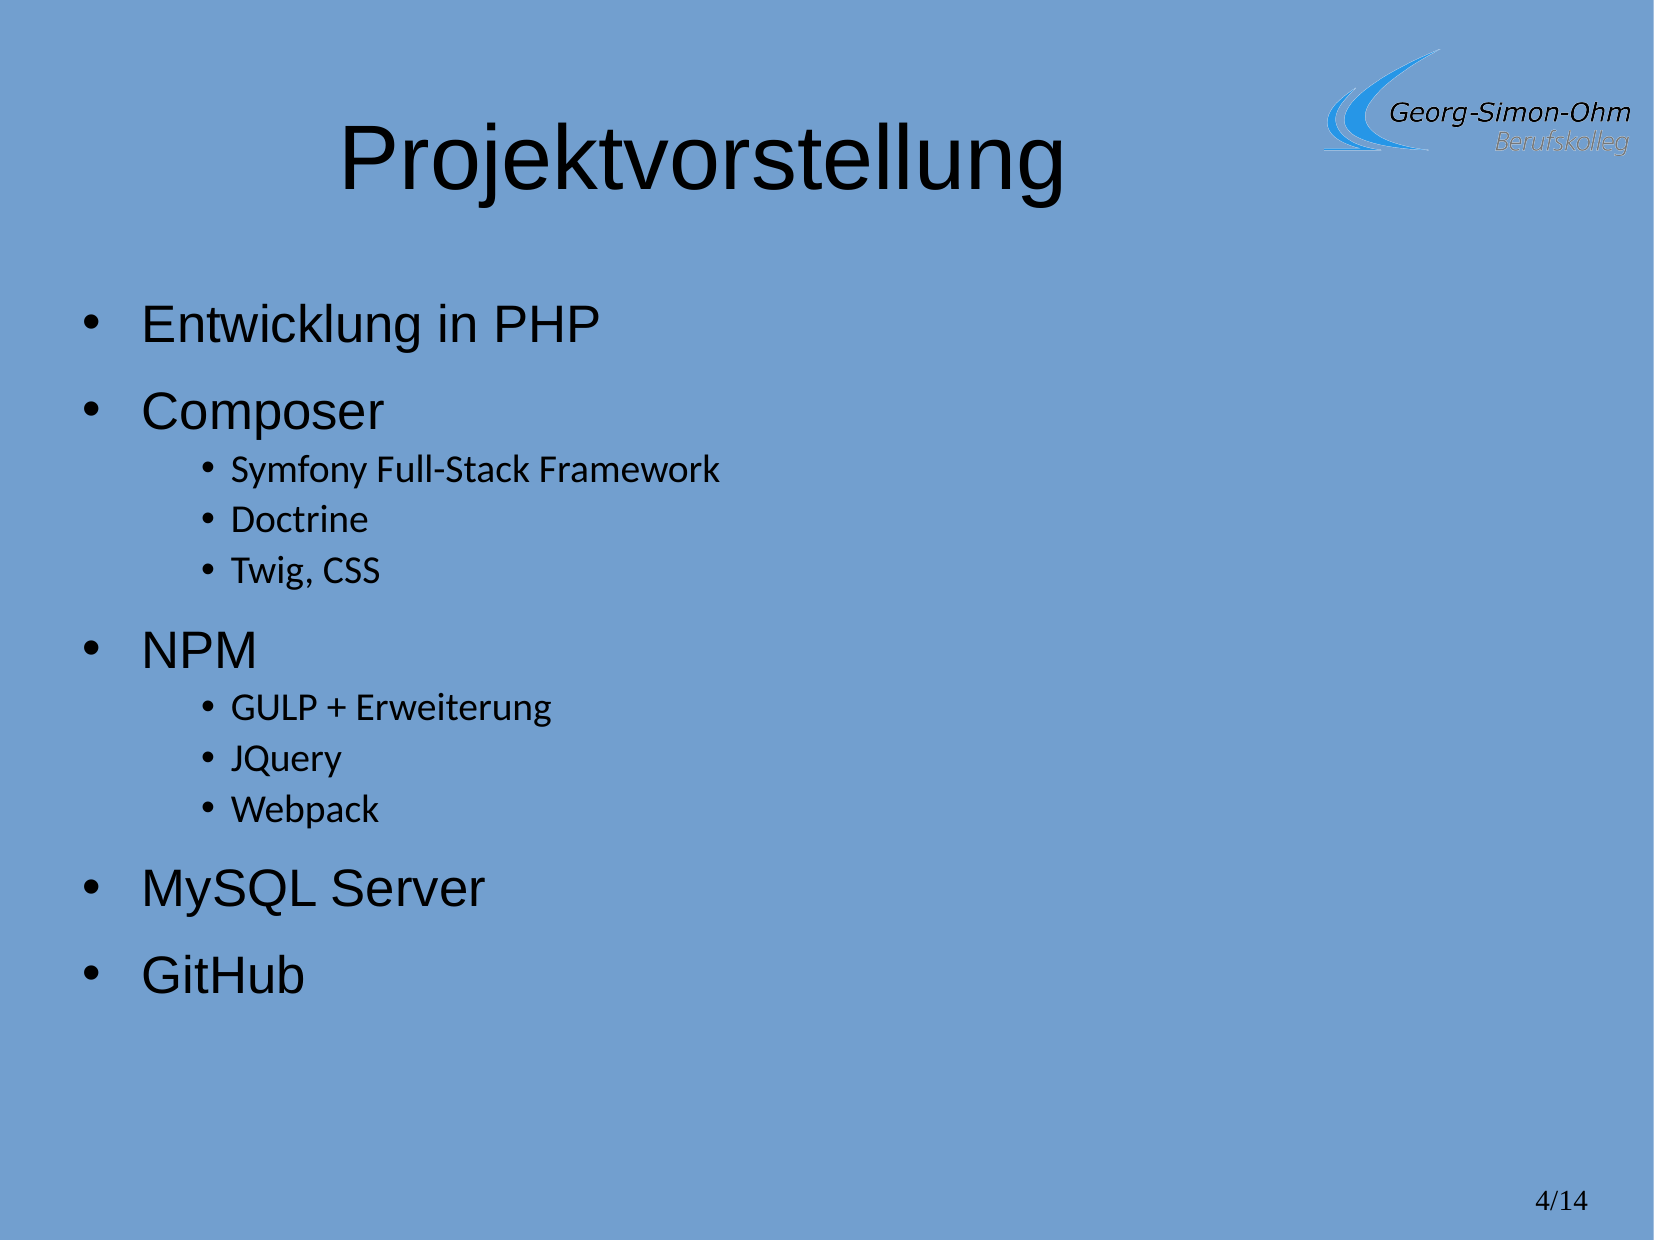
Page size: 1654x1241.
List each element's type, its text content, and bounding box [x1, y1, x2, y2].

title Projektvorstellung [82, 49, 1325, 257]
text_box <number>/14 [1535, 1181, 1607, 1221]
picture [1325, 49, 1630, 156]
list Entwicklung in PHP Composer Symfony Full-Stack Framework Doctrine Twig, CSS NPM GULP + Erweiterung JQuery Webpack MySQL Server GitHub [82, 290, 1571, 1010]
